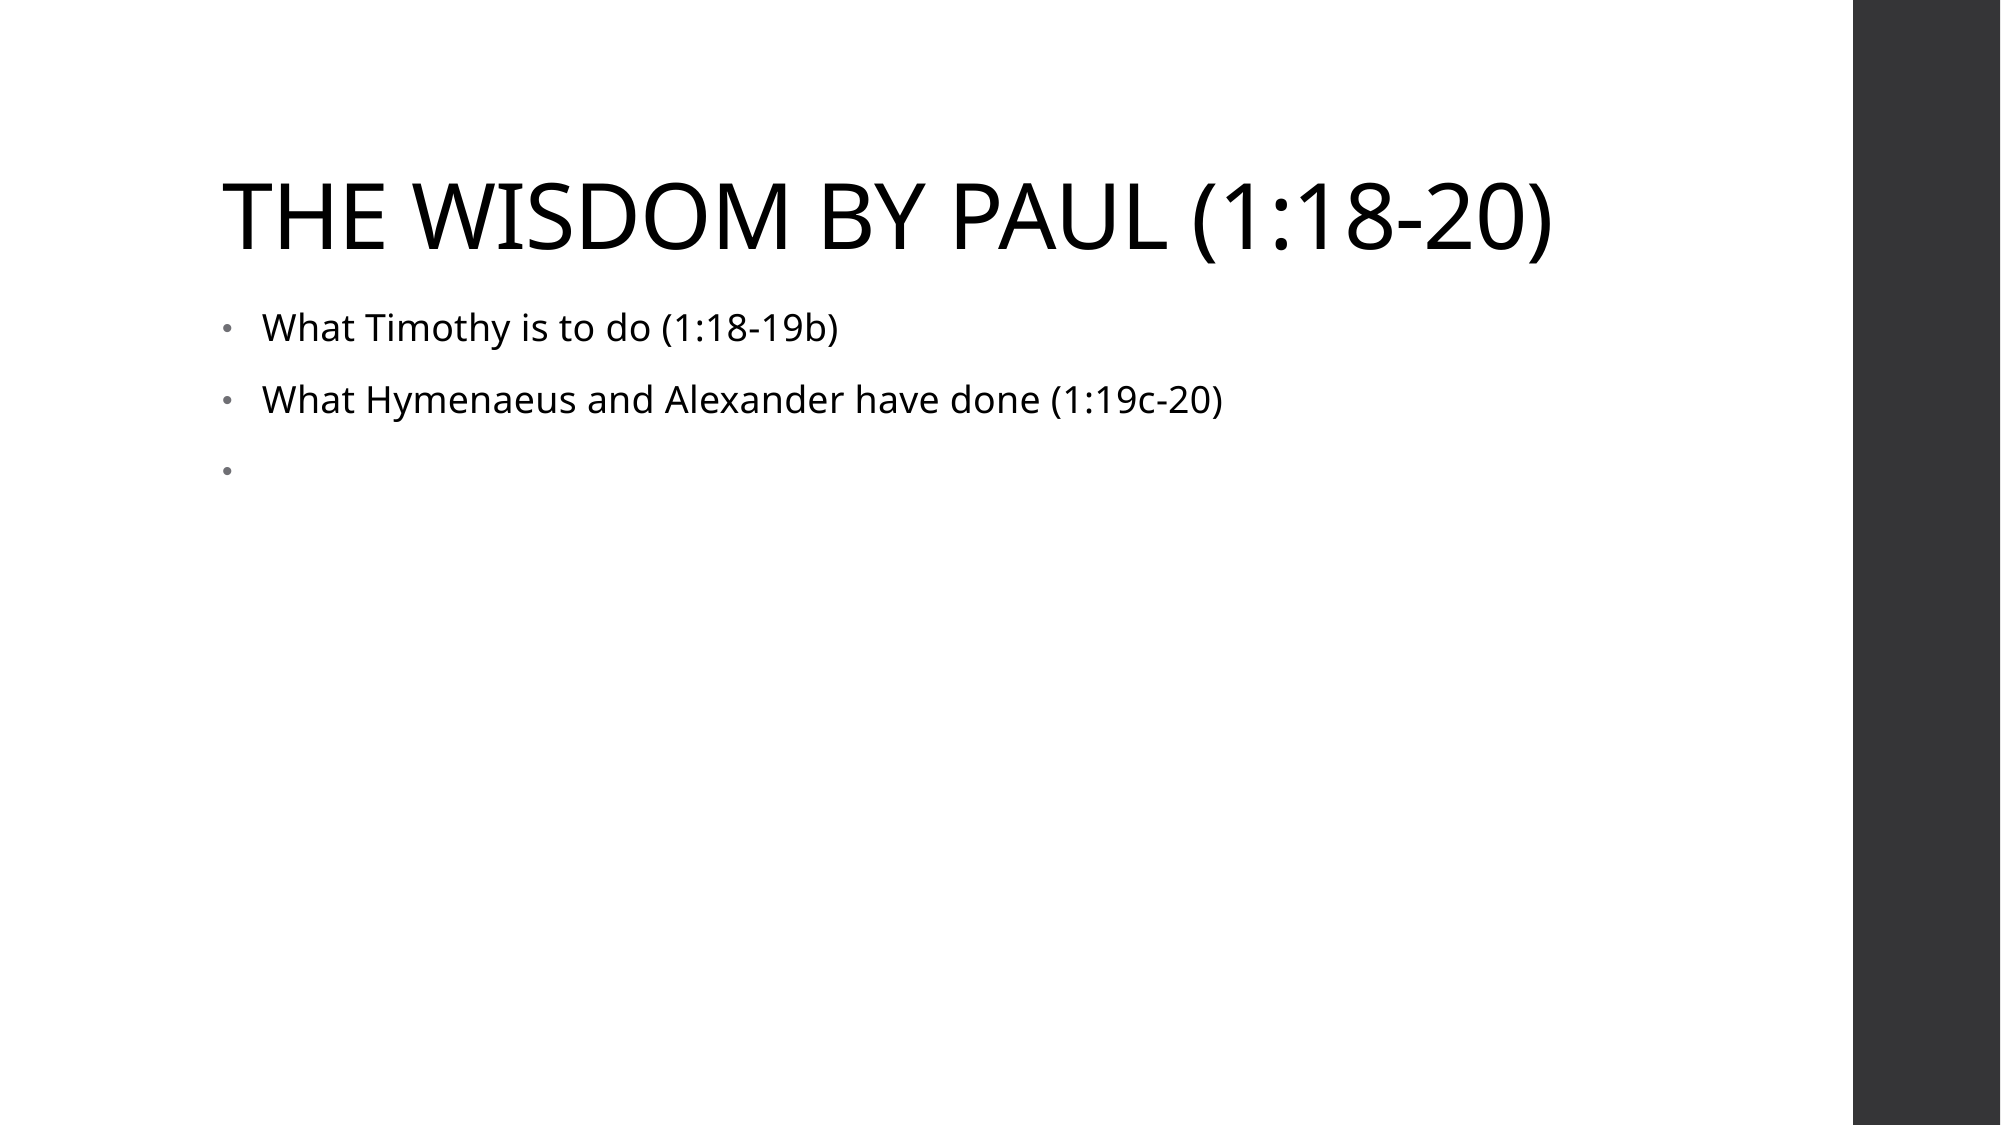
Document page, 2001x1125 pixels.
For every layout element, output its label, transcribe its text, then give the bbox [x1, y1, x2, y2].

title THE WISDOM BY PAUL (1:18-20) [206, 60, 1797, 278]
list What Timothy is to do (1:18-19b) What Hymenaeus and Alexander have done (1:19c-20) [206, 299, 1617, 1014]
